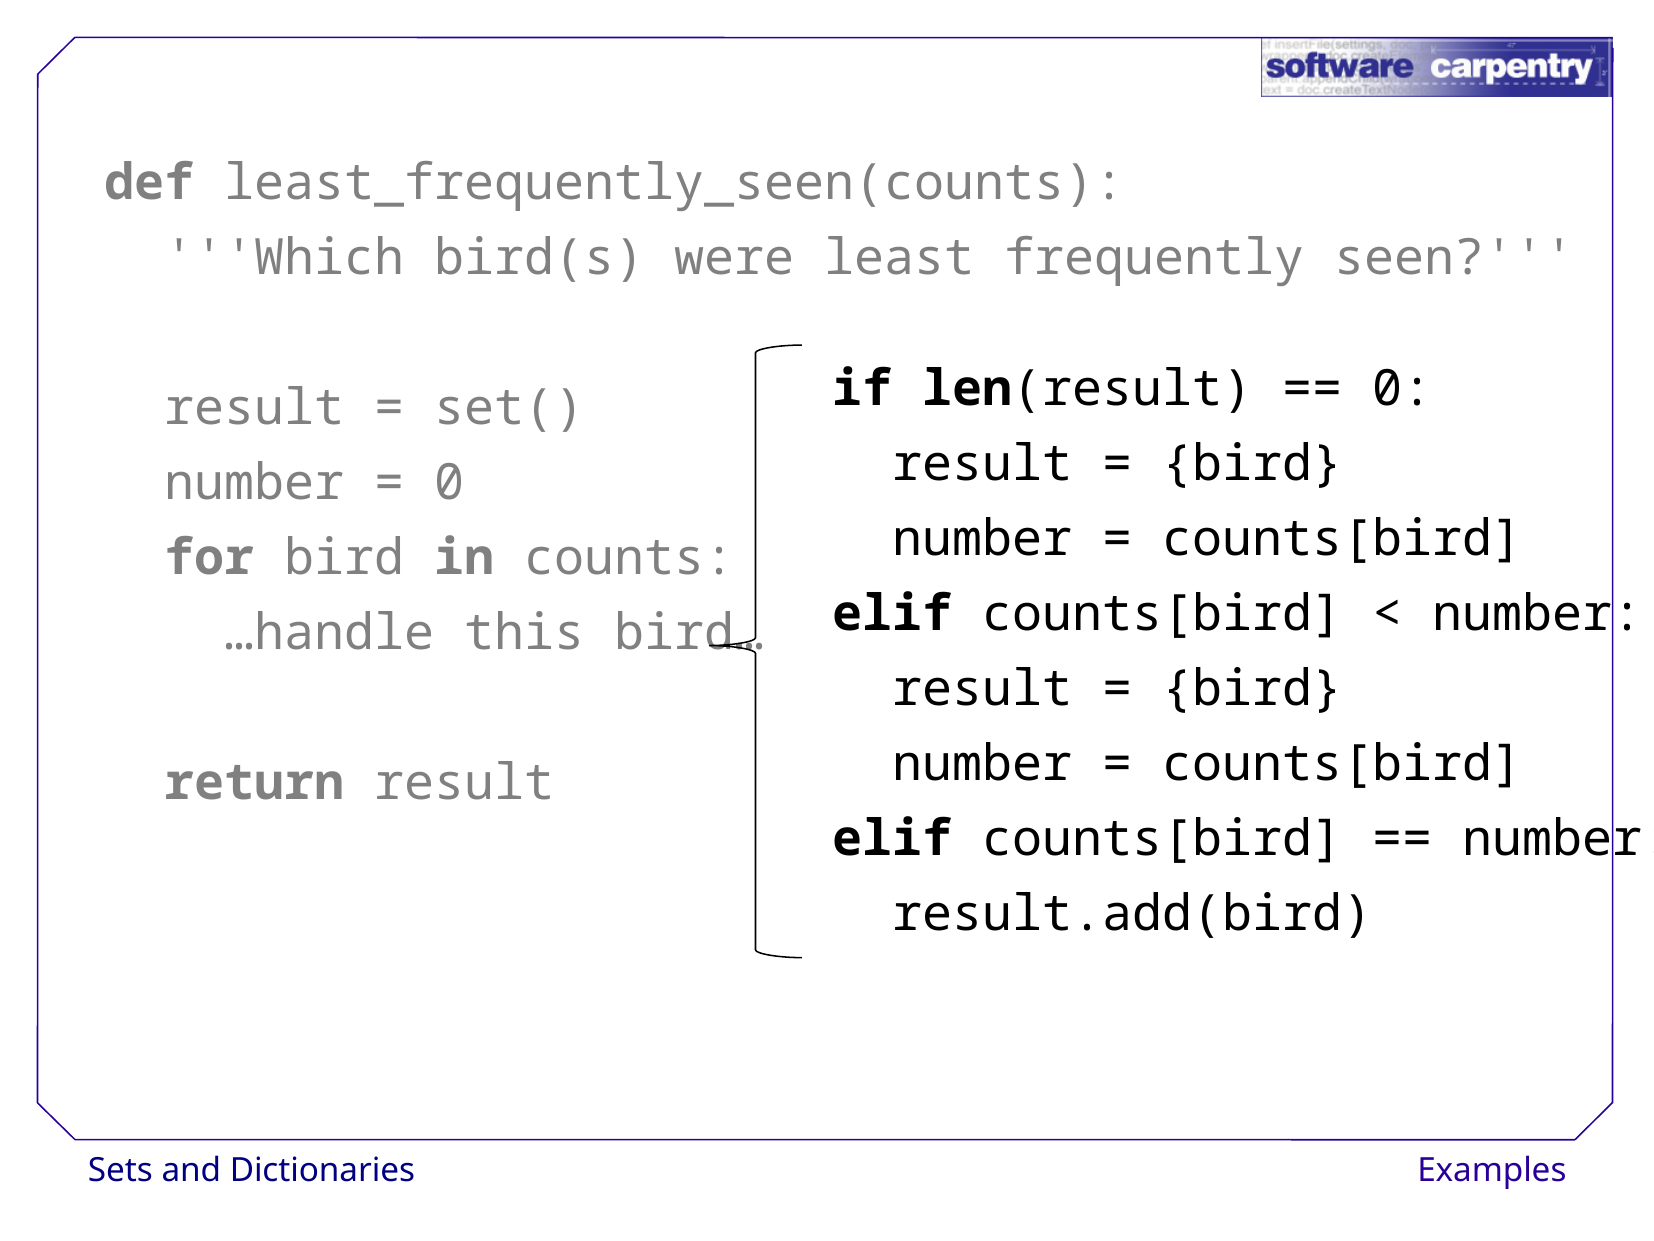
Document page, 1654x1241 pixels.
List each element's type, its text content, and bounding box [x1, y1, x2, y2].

text_box def least_frequently_seen(counts): '''Which bird(s) were least frequently seen?''' result = set() number = 0 for bird in counts: …handle this bird… return result [89, 126, 1127, 771]
picture [1261, 39, 1613, 97]
text_box if len(result) == 0: result = {bird} number = counts[bird] elif counts[bird] < number: result = {bird} number = counts[bird] elif counts[bird] == number: result.add(bird) [817, 332, 1568, 976]
